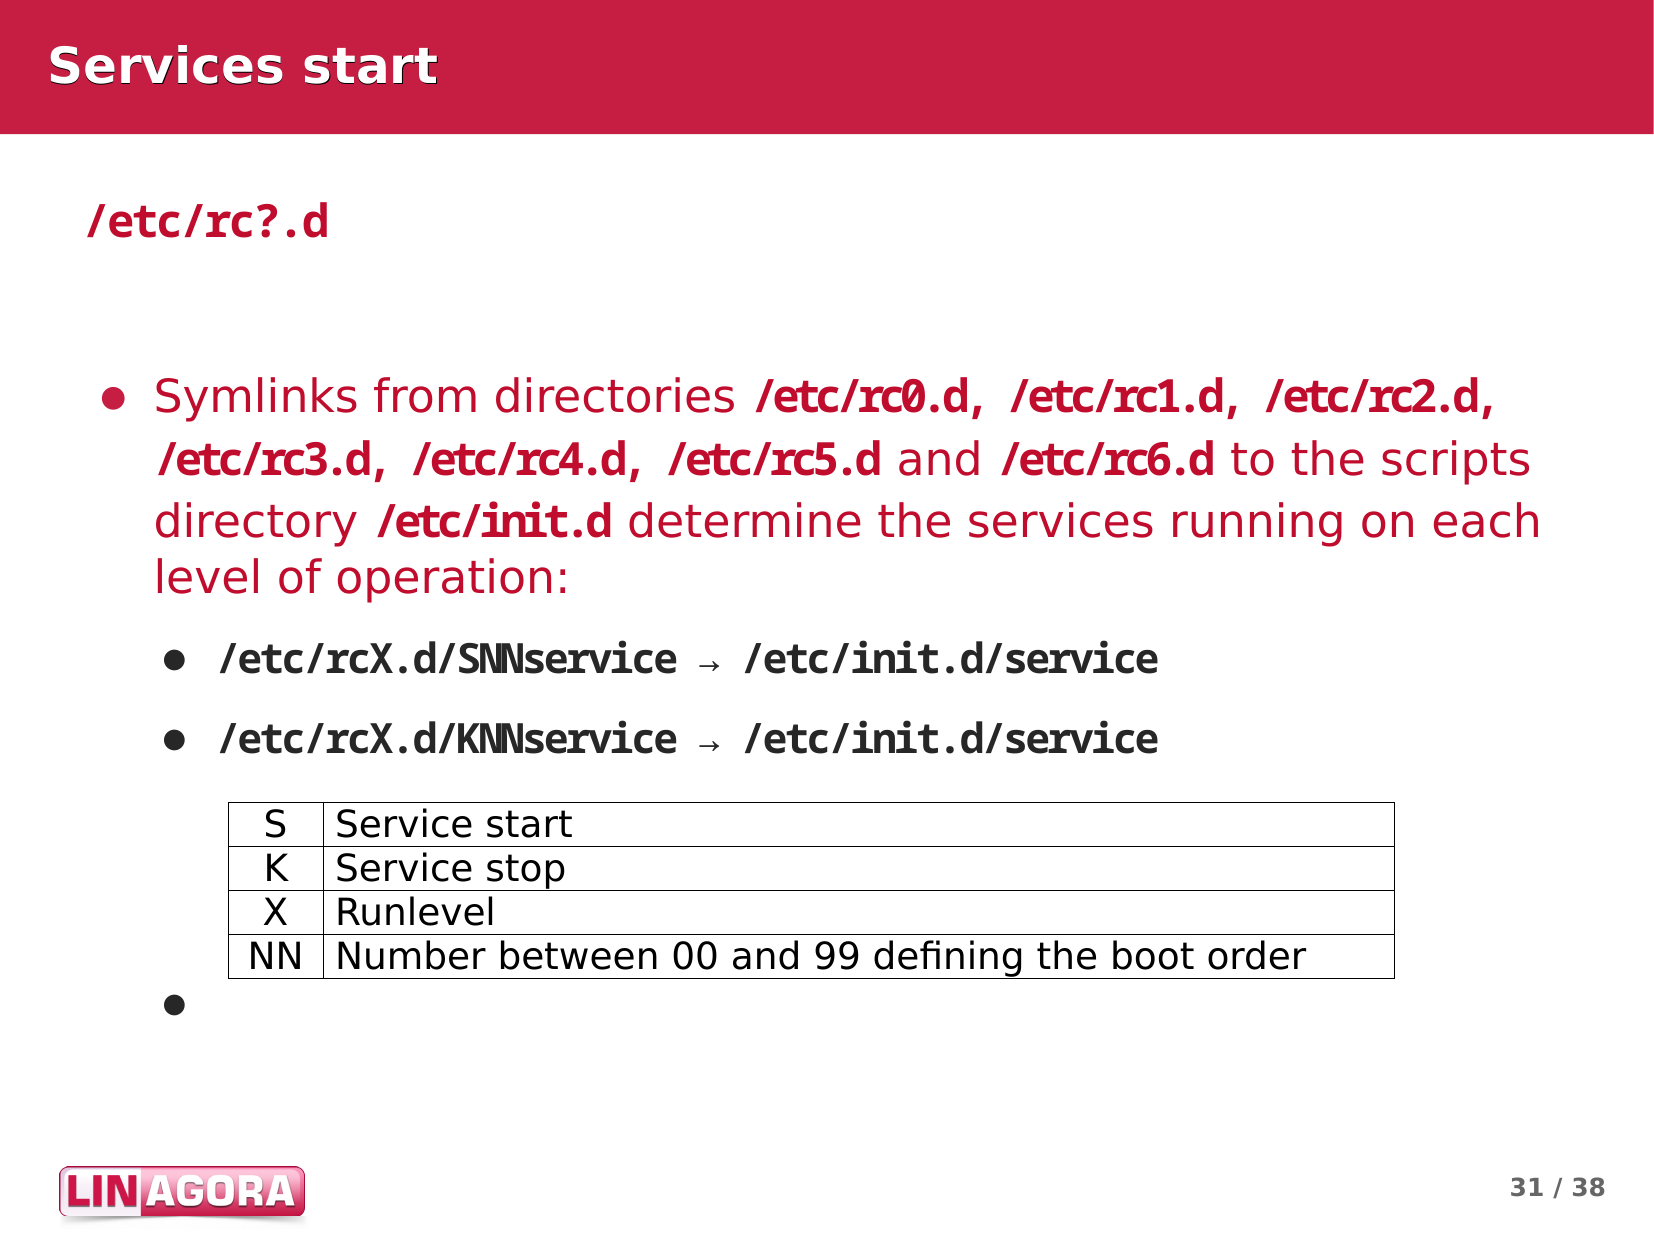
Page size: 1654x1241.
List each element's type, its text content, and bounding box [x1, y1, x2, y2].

picture [59, 1166, 308, 1229]
table_cell Service stop [324, 847, 1394, 890]
table_cell Runlevel [324, 891, 1394, 934]
list /etc/rc?.d Symlinks from directories /etc/rc0.d, /etc/rc1.d, /etc/rc2.d, /etc/rc3.d, /etc/rc4.d, /etc/rc5.d and /etc/rc6.d to the scripts directory /etc/init.d determine the services running on each level of operation: /etc/rcX.d/SNNservice → /etc/init.d/service /etc/rcX.d/KNNservice → /etc/init.d/service [82, 188, 1571, 1134]
table_header Service start [324, 803, 1394, 846]
table_cell K [229, 847, 323, 890]
table_header S [229, 803, 323, 846]
table_cell Number between 00 and 99 defining the boot order [324, 935, 1394, 978]
table_cell NN [229, 935, 323, 978]
title Services start [47, 7, 1624, 126]
table_cell X [229, 891, 323, 934]
